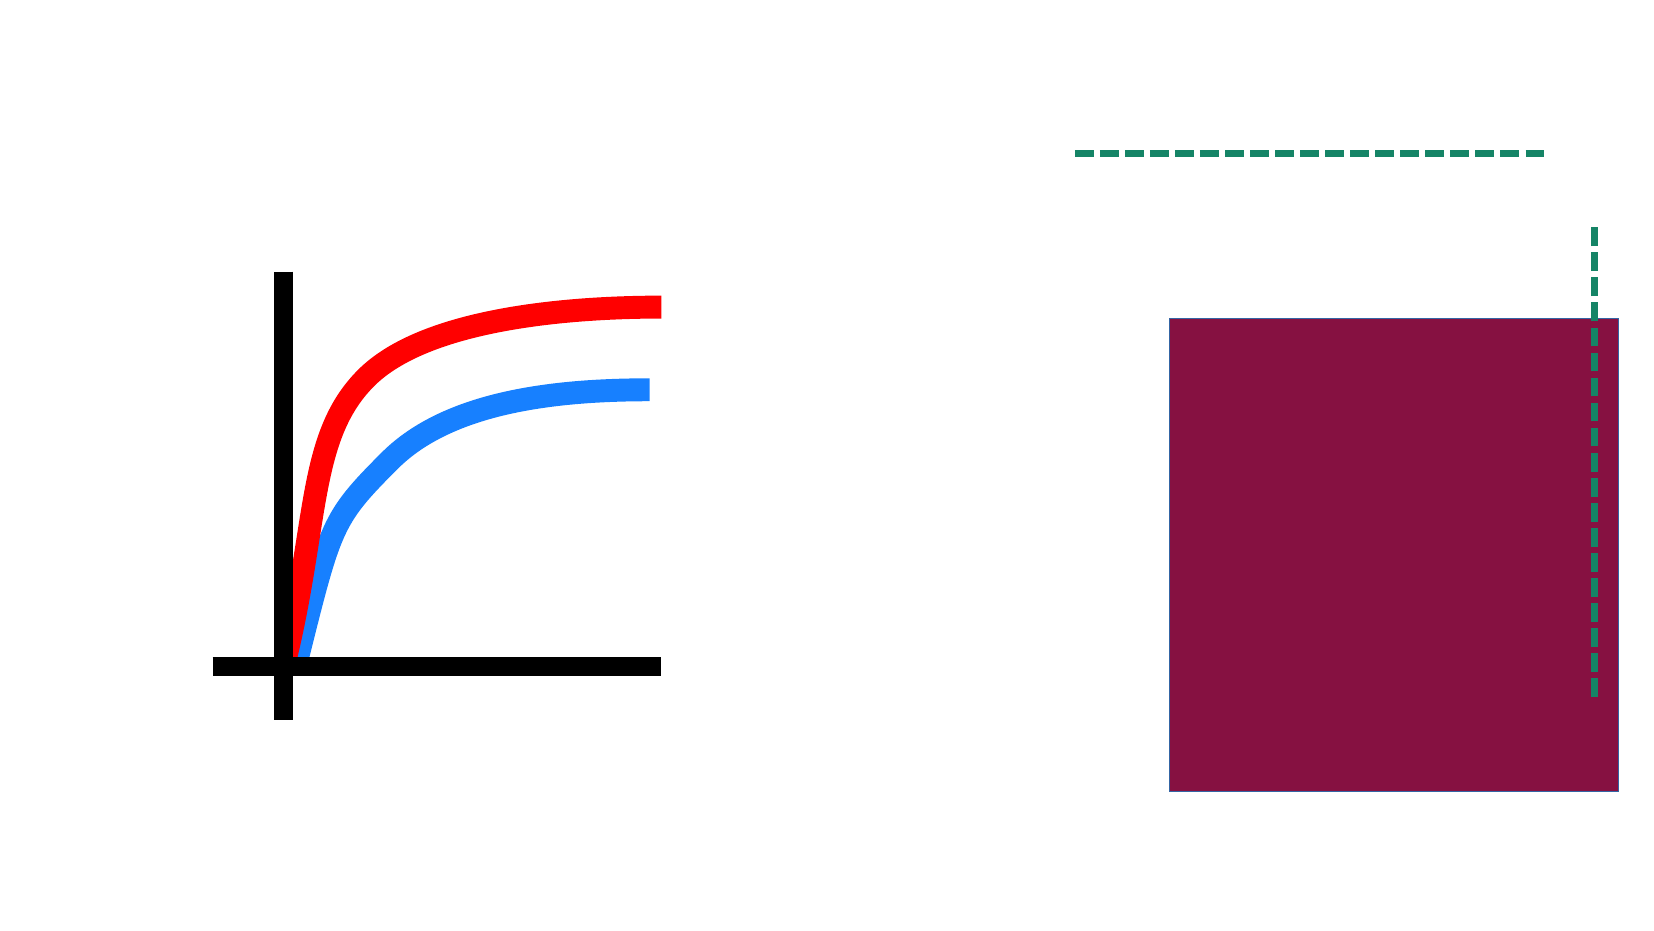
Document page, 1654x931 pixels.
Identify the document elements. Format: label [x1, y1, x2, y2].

text_box [1169, 318, 1619, 792]
